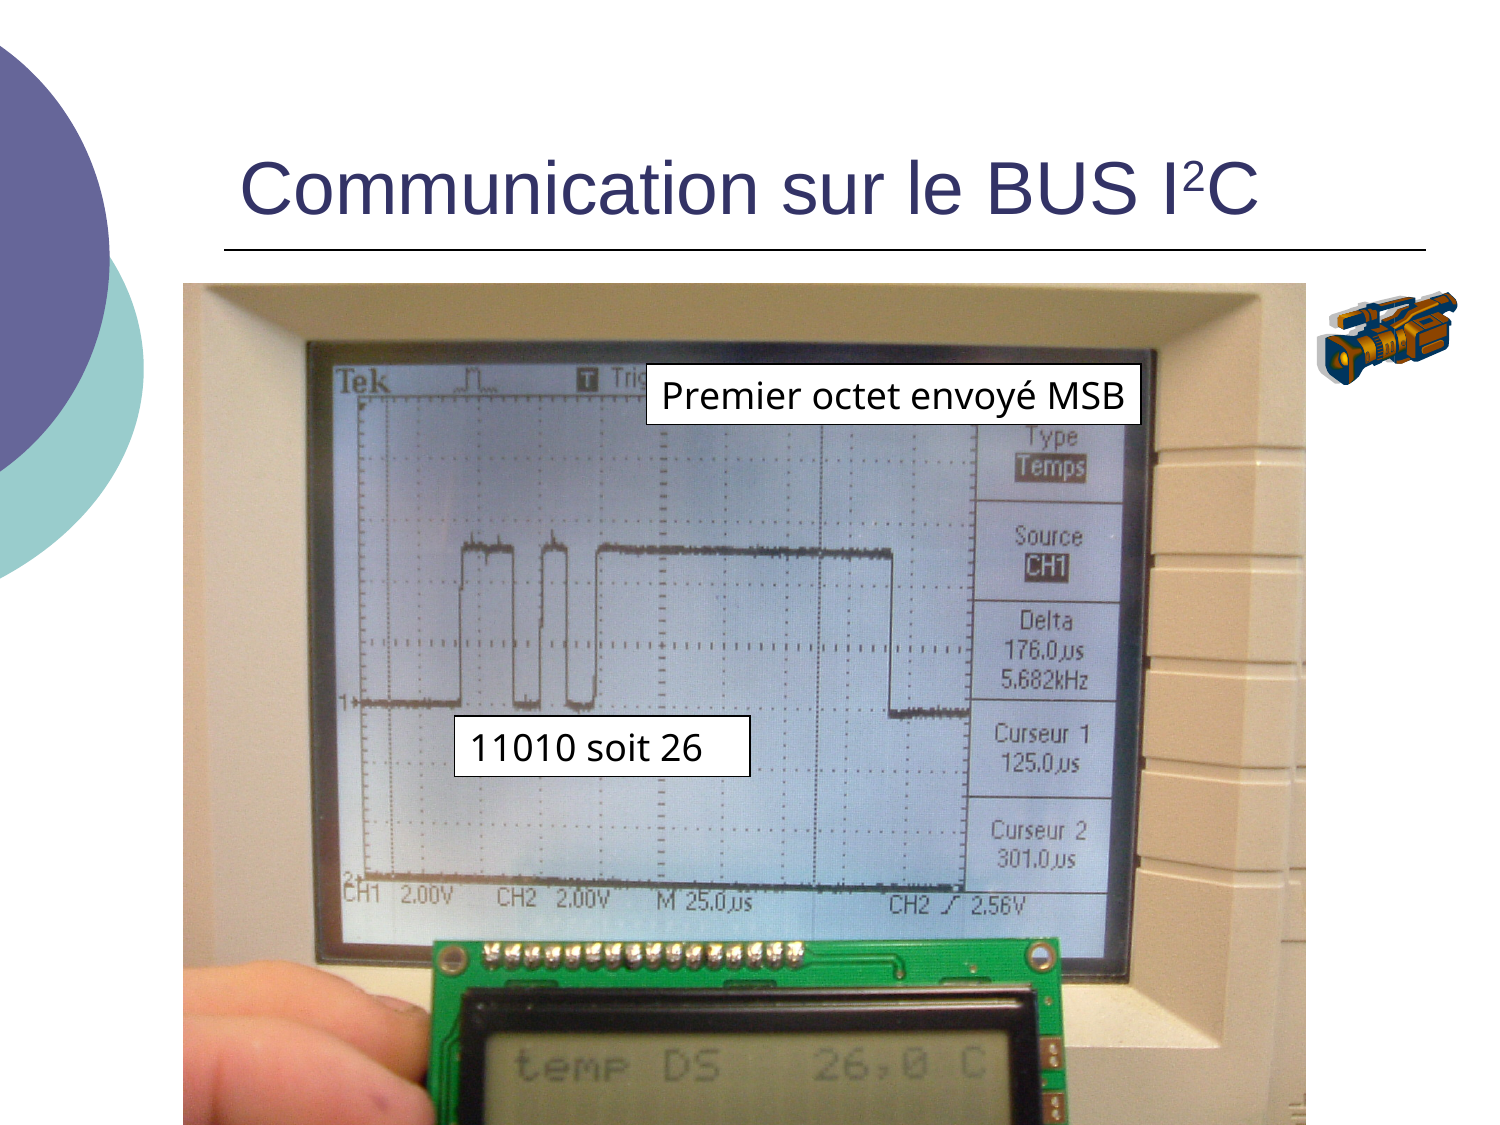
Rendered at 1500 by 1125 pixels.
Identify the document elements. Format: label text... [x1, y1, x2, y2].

picture [183, 283, 1306, 1125]
picture [1316, 290, 1459, 385]
text_box 11010 soit 26 [454, 716, 751, 777]
text_box Premier octet envoyé MSB [646, 364, 1142, 425]
title Communication sur le BUS I2C [224, 49, 1425, 237]
